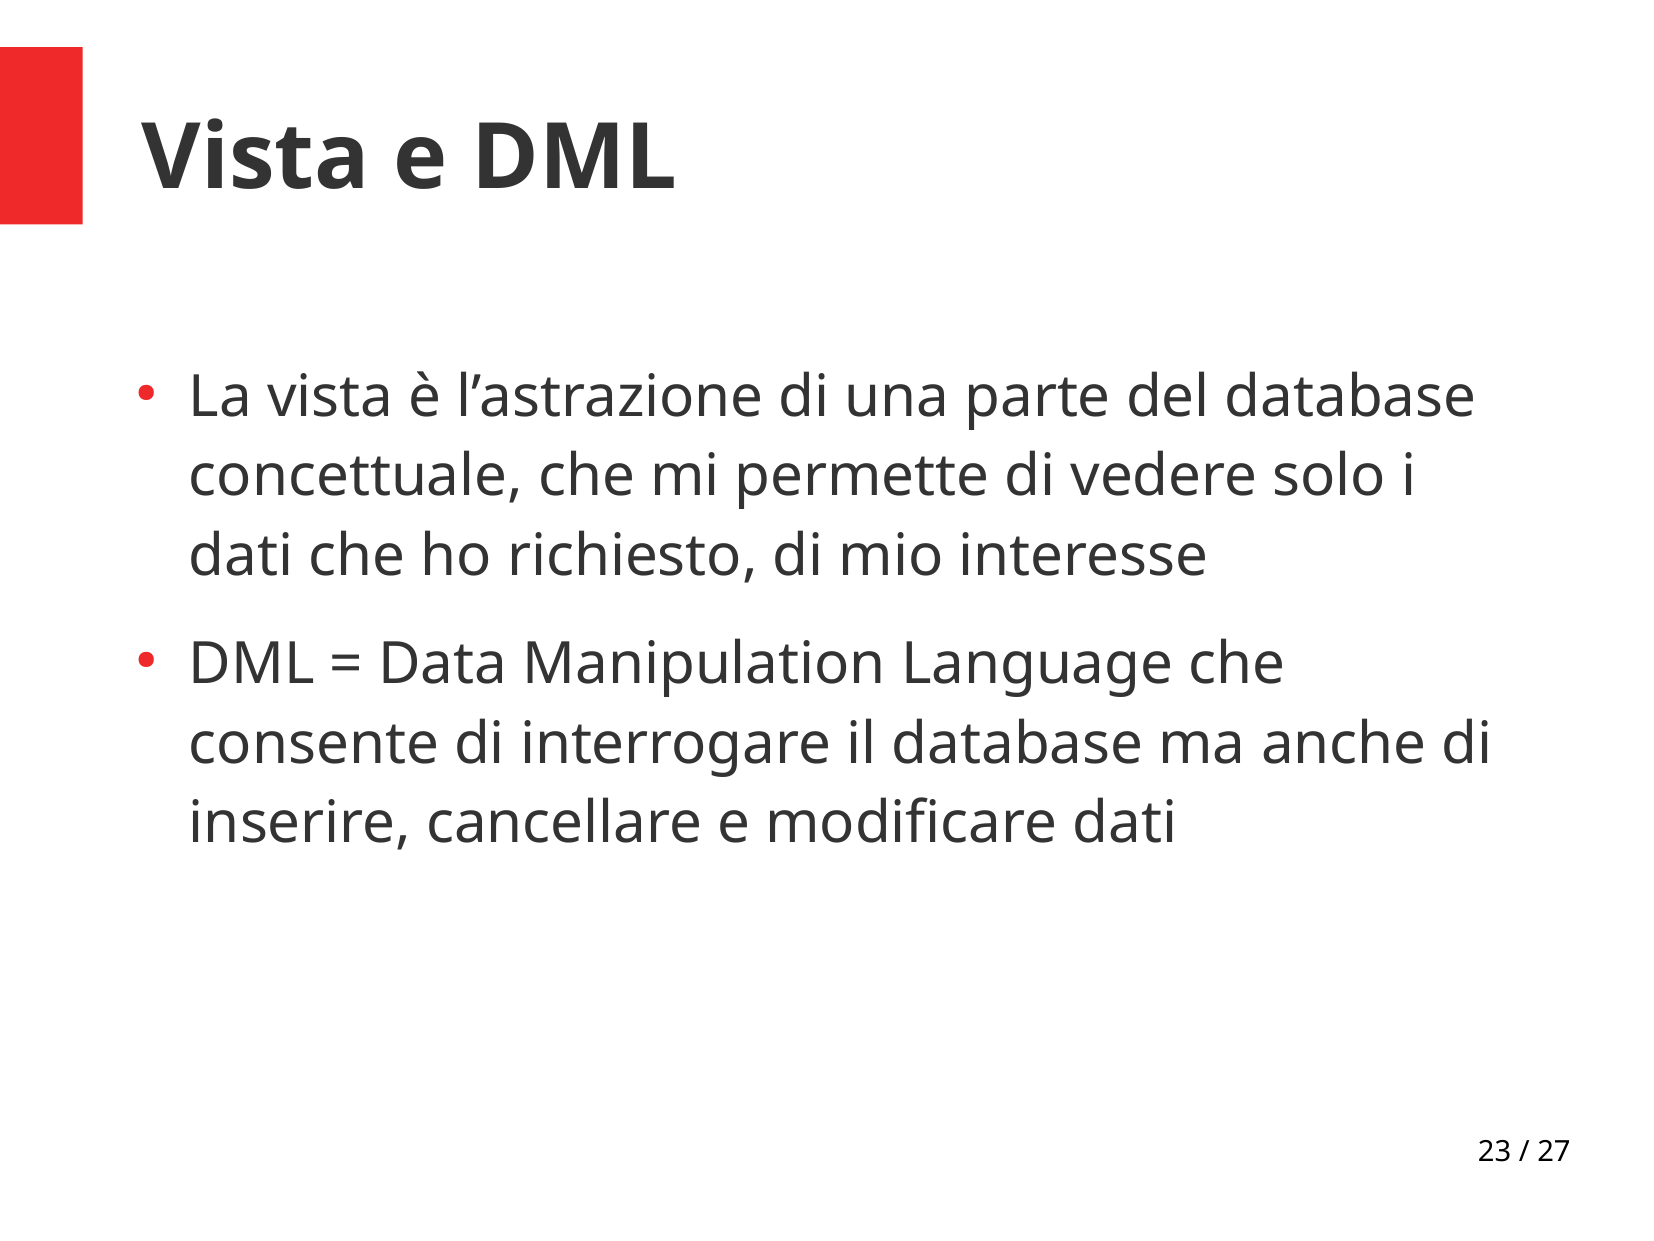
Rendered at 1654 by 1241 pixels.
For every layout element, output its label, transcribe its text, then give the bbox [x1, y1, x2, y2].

title Vista e DML [118, 49, 1571, 257]
list La vista è l’astrazione di una parte del database concettuale, che mi permette di vedere solo i dati che ho richiesto, di mio interesse DML = Data Manipulation Language che consente di interrogare il database ma anche di inserire, cancellare e modificare dati [118, 354, 1536, 1074]
